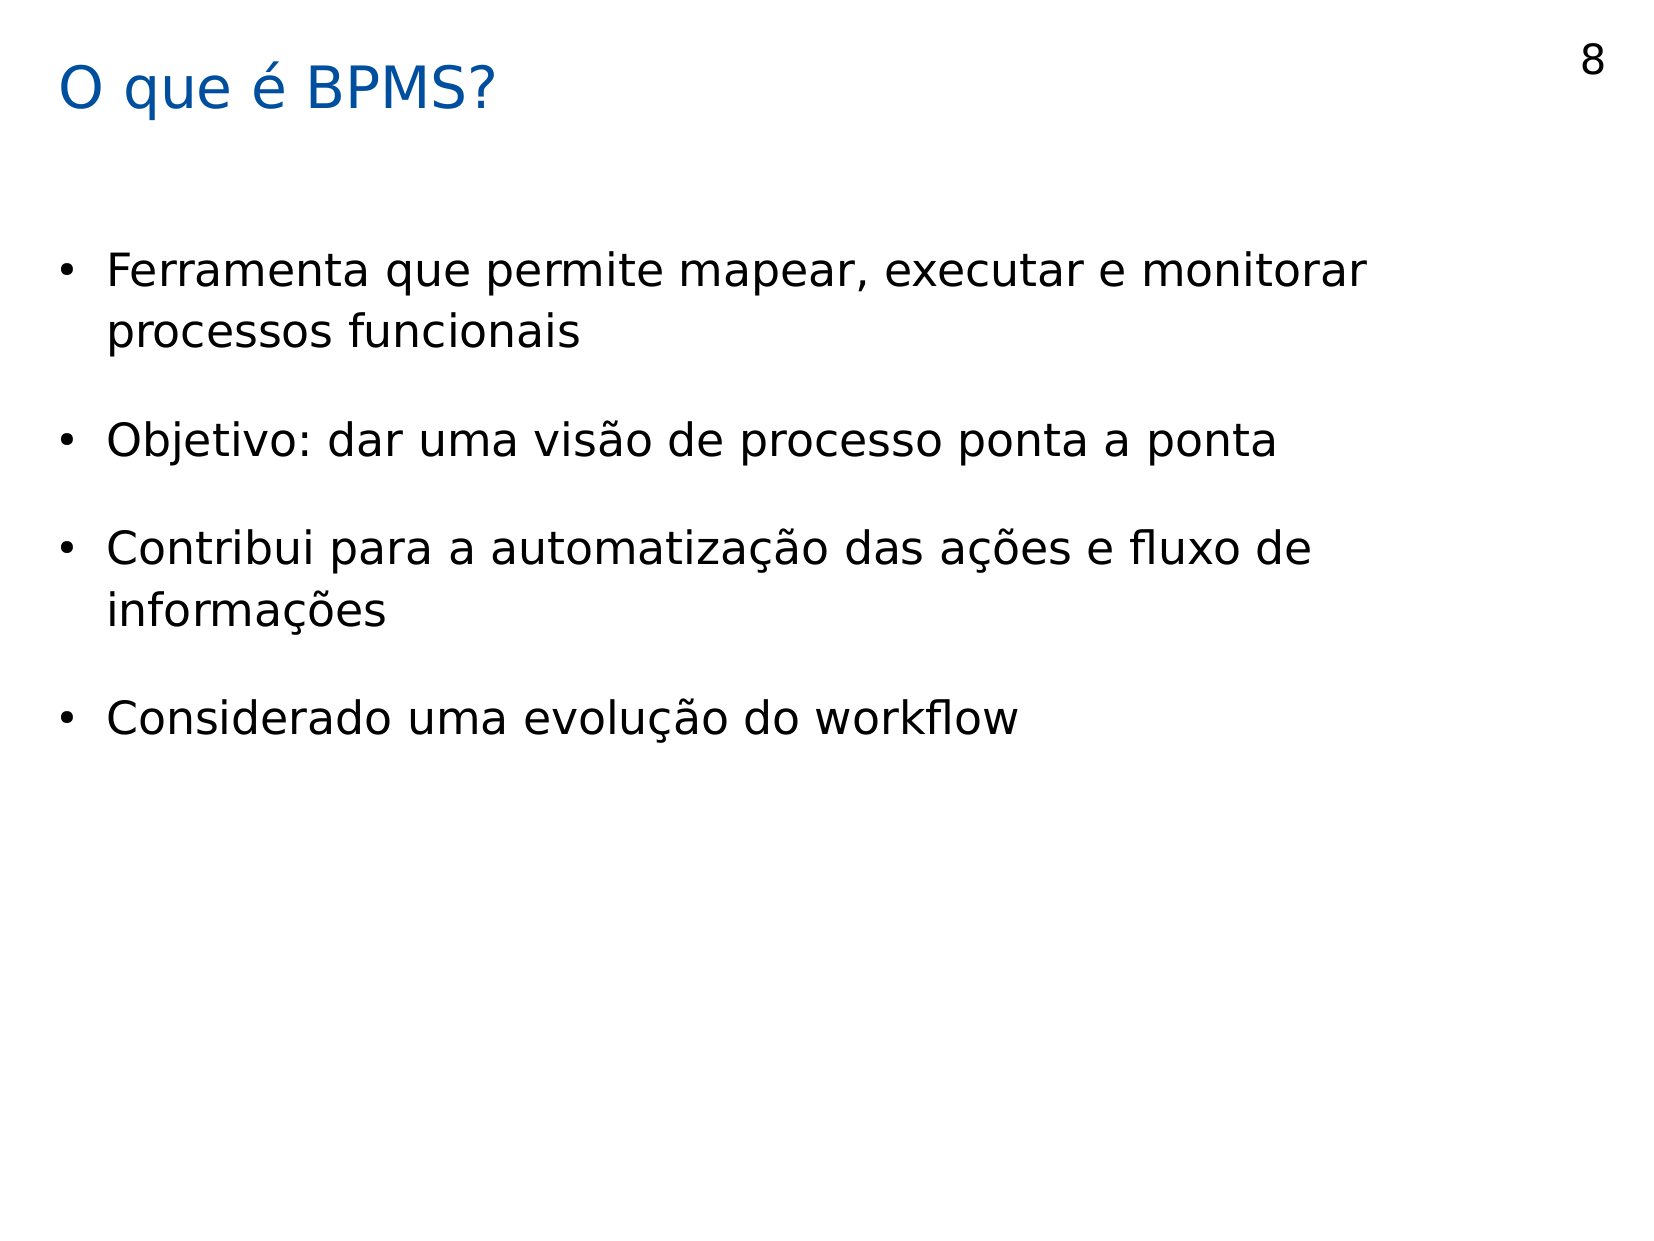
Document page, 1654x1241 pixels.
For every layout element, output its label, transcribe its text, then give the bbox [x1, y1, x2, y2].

title O que é BPMS? [59, 29, 1506, 148]
list Ferramenta que permite mapear, executar e monitorar processos funcionais Objetivo: dar uma visão de processo ponta a ponta Contribui para a automatização das ações e fluxo de informações Considerado uma evolução do workflow [59, 236, 1595, 1211]
